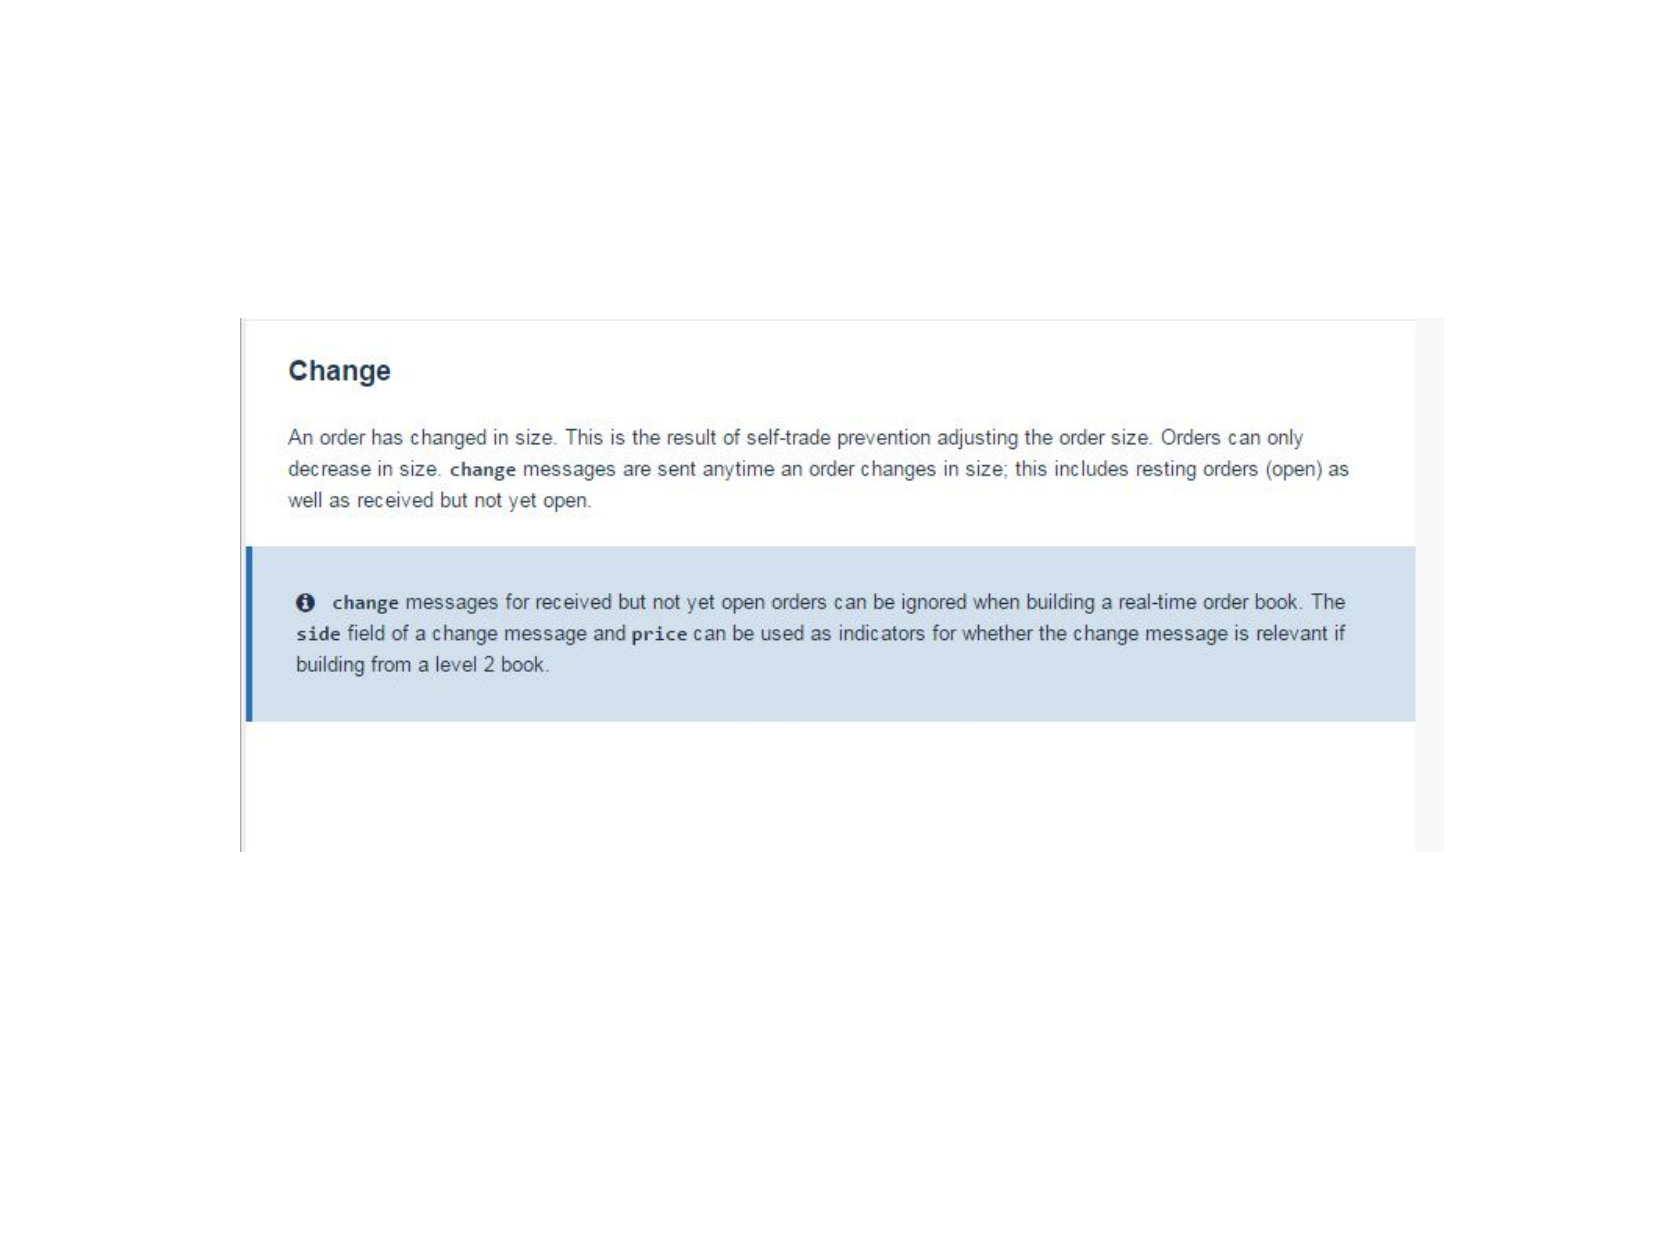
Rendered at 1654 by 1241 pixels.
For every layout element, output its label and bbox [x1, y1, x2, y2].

picture [240, 318, 1444, 852]
